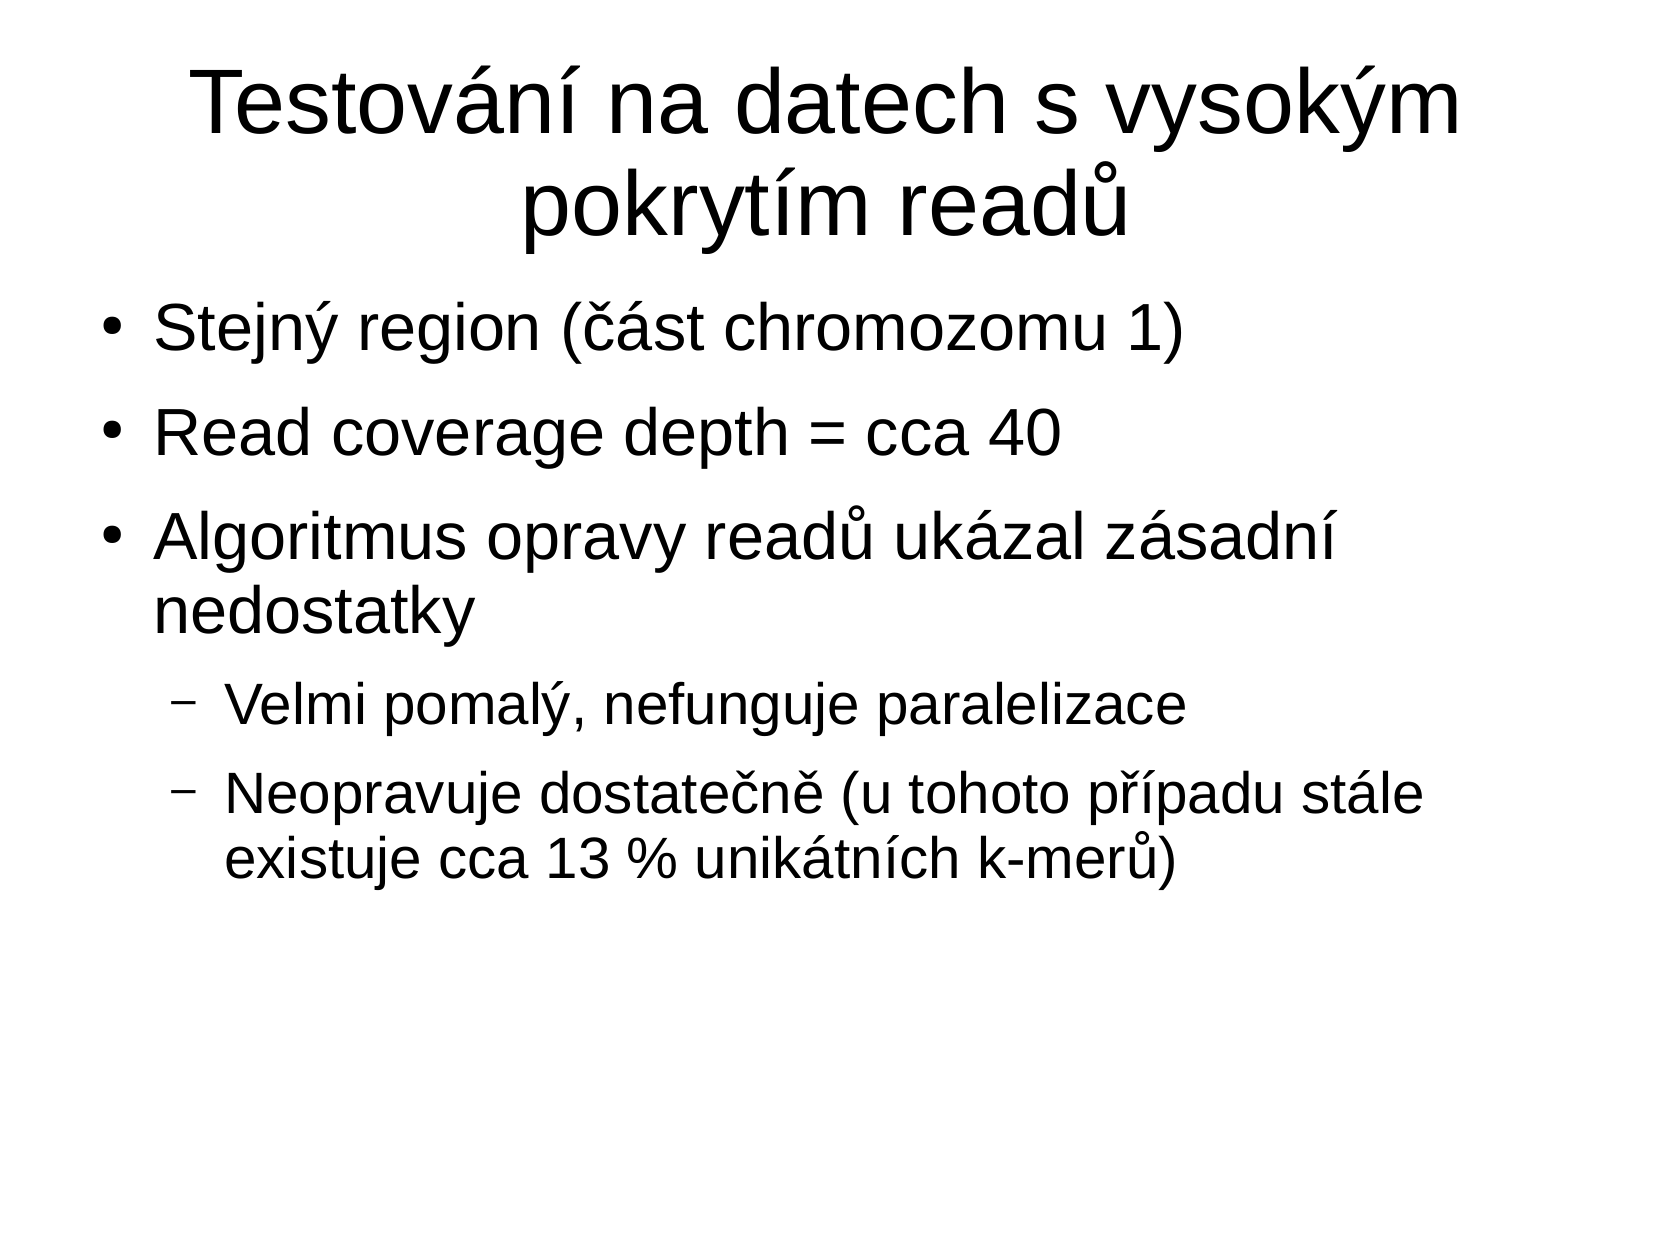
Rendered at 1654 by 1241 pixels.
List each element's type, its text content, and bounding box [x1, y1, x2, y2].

title Testování na datech s vysokým pokrytím readů [82, 49, 1571, 257]
list Stejný region (část chromozomu 1) Read coverage depth = cca 40 Algoritmus opravy readů ukázal zásadní nedostatky Velmi pomalý, nefunguje paralelizace Neopravuje dostatečně (u tohoto případu stále existuje cca 13 % unikátních k-merů) [82, 290, 1571, 1010]
